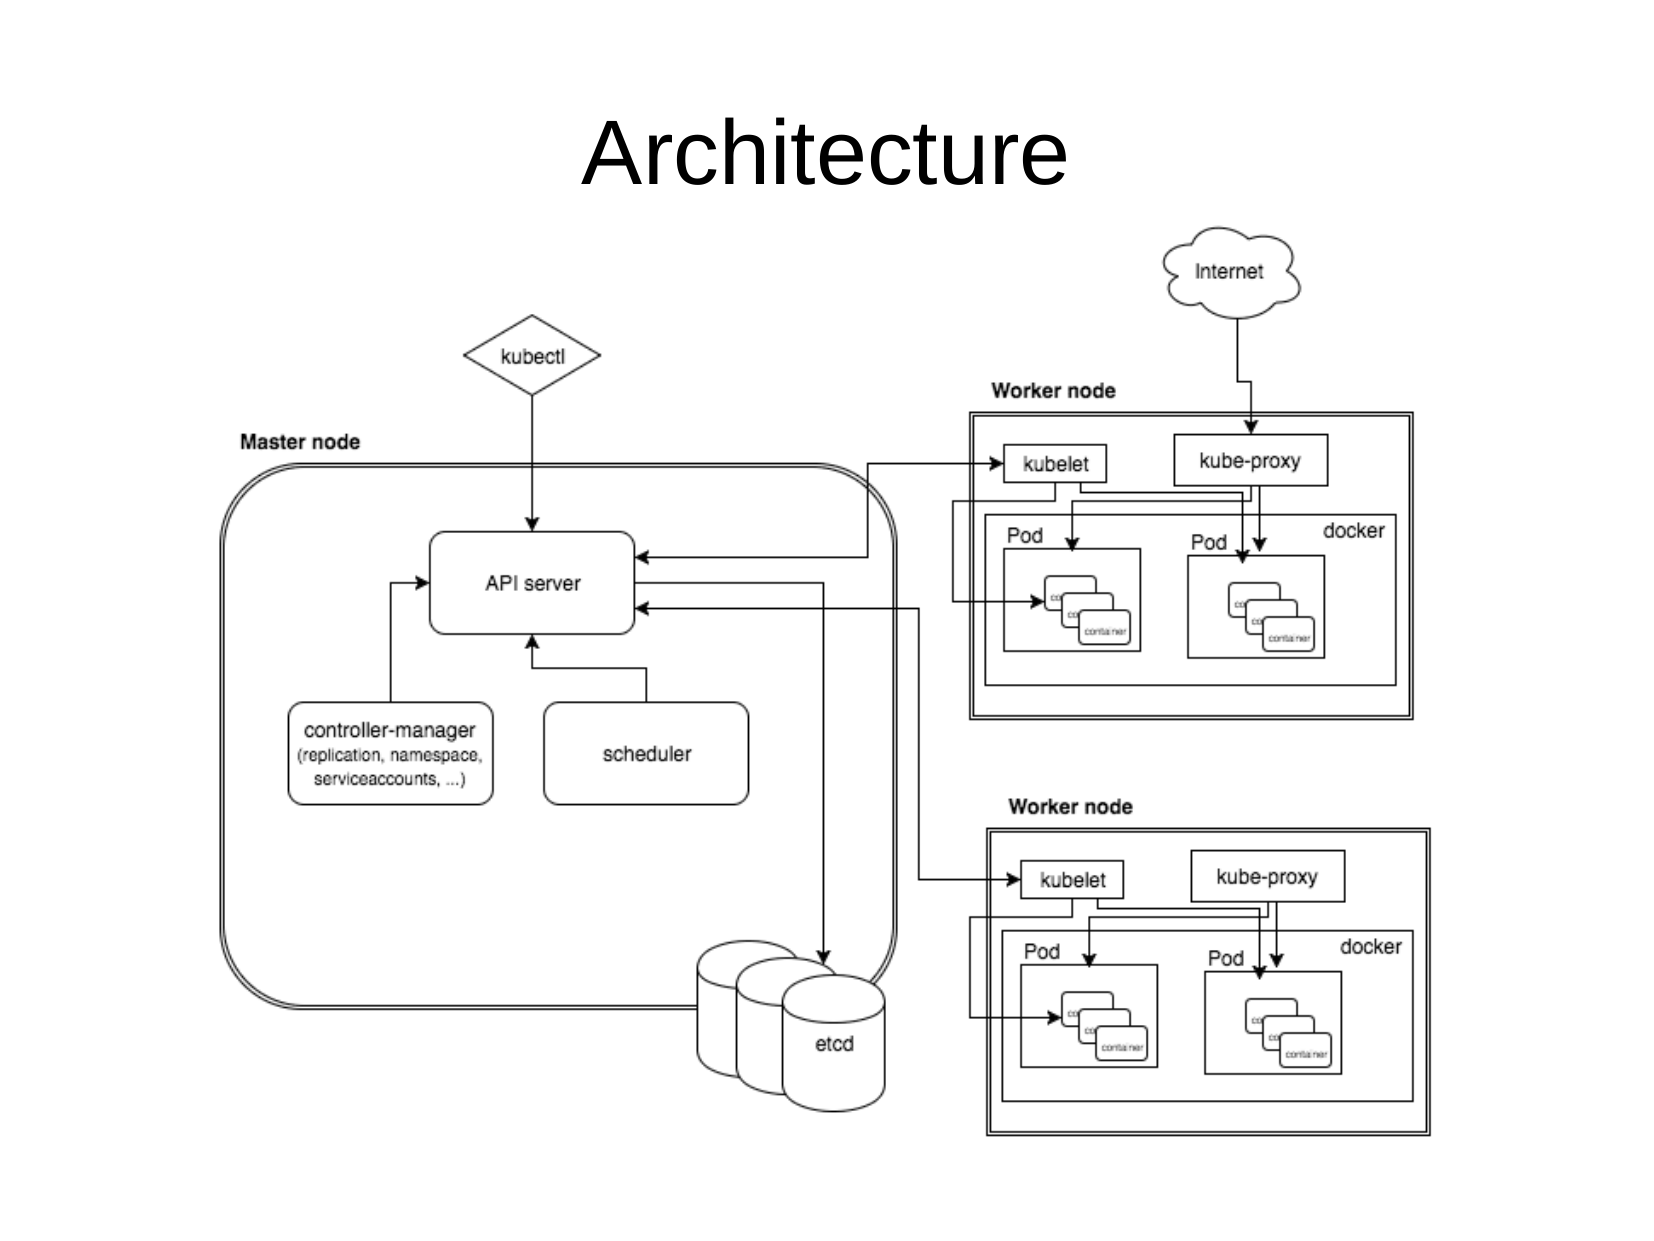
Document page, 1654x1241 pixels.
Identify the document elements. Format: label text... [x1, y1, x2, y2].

picture [150, 209, 1501, 1186]
title Architecture [82, 49, 1571, 257]
